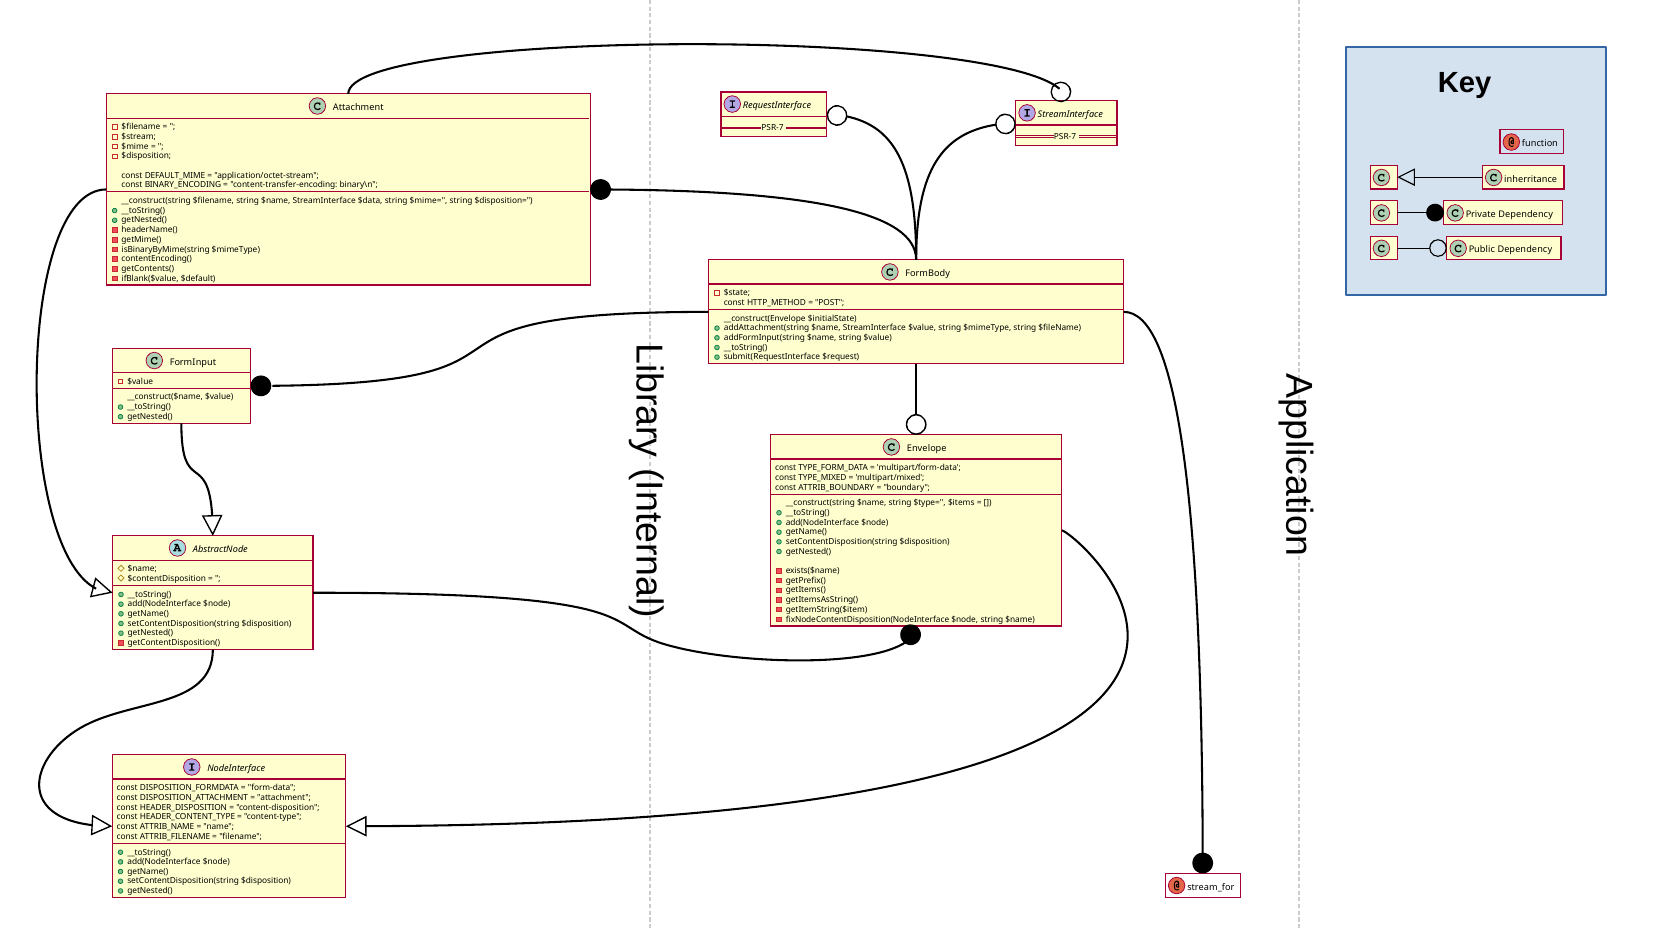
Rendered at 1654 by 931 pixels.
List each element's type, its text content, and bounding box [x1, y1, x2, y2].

text_box inherritance [1504, 172, 1560, 183]
text_box add(NodeInterface $node) [127, 598, 238, 608]
text_box getName() [127, 607, 173, 617]
text_box [1346, 47, 1607, 296]
text_box [722, 129, 826, 136]
text_box setContentDisposition(string $disposition) [127, 875, 303, 886]
text_box __construct(Envelope $initialState) [723, 312, 869, 322]
text_box __construct(string $filename, string $name, StreamInterface $data, string $mime='', string $disposition='') [121, 194, 570, 205]
text_box add(NodeInterface $node) [785, 516, 896, 527]
text_box const BINARY_ENCODING = "content-transfer-encoding: binary\n"; [121, 179, 398, 189]
text_box RequestInterface [742, 98, 821, 110]
text_box addAttachment(string $name, StreamInterface $value, string $mimeType, string $fileName) [723, 322, 1108, 332]
text_box getNested() [785, 545, 836, 556]
text_box $state; [723, 287, 753, 296]
text_box getName() [127, 865, 172, 875]
text_box [113, 755, 345, 778]
text_box [771, 495, 1061, 625]
text_box AbstractNode [192, 542, 255, 554]
text_box [1016, 101, 1116, 124]
text_box $filename = ''; [121, 121, 183, 131]
text_box Key [1370, 59, 1560, 116]
text_box const ATTRIB_NAME = "name"; [116, 820, 246, 830]
text_box [113, 349, 250, 372]
text_box [113, 586, 312, 649]
text_box ifBlank($value, $default) [121, 272, 225, 283]
text_box contentEncoding() [121, 252, 199, 263]
text_box const DISPOSITION_FORMDATA = "form-data"; [116, 782, 310, 791]
text_box PSR-7 [761, 121, 786, 132]
text_box [722, 117, 826, 127]
text_box $contentDisposition = ''; [127, 572, 231, 583]
text_box getPrefix() [785, 574, 830, 584]
text_box [1169, 878, 1184, 893]
text_box [771, 460, 1061, 494]
text_box [113, 536, 312, 560]
text_box function [1521, 136, 1560, 148]
text_box const TYPE_MIXED = 'multipart/mixed'; [775, 471, 939, 481]
text_box Attachment [332, 100, 387, 112]
text_box __toString() [127, 588, 176, 598]
text_box getMime() [121, 233, 165, 243]
text_box [107, 94, 590, 284]
text_box const HEADER_CONTENT_TYPE = "content-type"; [116, 811, 322, 821]
text_box getItems() [785, 584, 830, 593]
text_box Private Dependency [1465, 207, 1558, 219]
text_box getNested() [127, 884, 177, 895]
text_box __toString() [723, 341, 772, 351]
text_box const HTTP_METHOD = "POST"; [723, 296, 856, 307]
text_box FormInput [169, 355, 217, 366]
text_box getItemsAsString() [785, 593, 864, 603]
text_box exists($name) [785, 564, 846, 575]
text_box getNested() [121, 214, 171, 223]
text_box __construct($name, $value) [127, 391, 244, 402]
text_box fixNodeContentDisposition(NodeInterface $node, string $name) [785, 613, 1052, 624]
text_box [113, 561, 312, 585]
text_box getContentDisposition() [127, 636, 227, 647]
text_box addFormInput(string $name, string $value) [723, 331, 904, 342]
text_box $stream; [121, 130, 159, 140]
text_box getNested() [127, 410, 177, 421]
text_box getContents() [121, 262, 179, 272]
text_box $name; [127, 563, 160, 572]
text_box [709, 260, 1123, 283]
text_box __toString() [127, 846, 176, 855]
text_box headerName() [121, 223, 182, 234]
text_box Public Dependency [1468, 243, 1556, 254]
text_box [709, 285, 1123, 309]
text_box const DEFAULT_MIME = "application/octet-stream"; [121, 169, 334, 179]
text_box const ATTRIB_FILENAME = "filename"; [116, 830, 276, 841]
text_box [771, 435, 1061, 458]
text_box getItemString($item) [785, 603, 874, 613]
text_box NodeInterface [207, 761, 272, 773]
text_box $disposition; [121, 150, 175, 160]
text_box __toString() [785, 506, 834, 516]
text_box const TYPE_FORM_DATA = 'multipart/form-data'; [775, 462, 977, 472]
text_box __toString() [121, 204, 170, 214]
text_box __construct(string $name, string $type='', $items = []) [785, 497, 1015, 507]
text_box [709, 310, 1123, 363]
text_box submit(RequestInterface $request) [723, 351, 870, 361]
text_box setContentDisposition(string $disposition) [785, 535, 961, 546]
text_box [722, 93, 826, 116]
text_box const DISPOSITION_ATTACHMENT = "attachment"; [116, 791, 327, 801]
text_box __toString() [127, 401, 176, 410]
text_box FormBody [905, 266, 952, 278]
text_box getNested() [127, 627, 178, 636]
text_box setContentDisposition(string $disposition) [127, 617, 303, 628]
text_box [113, 780, 345, 843]
text_box isBinaryByMime(string $mimeType) [121, 243, 270, 254]
text_box Envelope [906, 441, 949, 453]
text_box add(NodeInterface $node) [127, 855, 238, 866]
text_box $value [127, 375, 156, 386]
text_box PSR-7 [1053, 130, 1078, 141]
text_box stream_for [1187, 880, 1236, 891]
text_box getName() [785, 526, 831, 535]
text_box const ATTRIB_BOUNDARY = "boundary"; [775, 481, 943, 492]
text_box [1016, 138, 1116, 145]
text_box [113, 373, 250, 388]
text_box [113, 844, 345, 897]
text_box const HEADER_DISPOSITION = "content-disposition"; [116, 801, 338, 812]
text_box [113, 389, 250, 423]
text_box $mime = ''; [121, 140, 171, 150]
text_box [1016, 126, 1116, 135]
text_box StreamInterface [1037, 107, 1112, 118]
